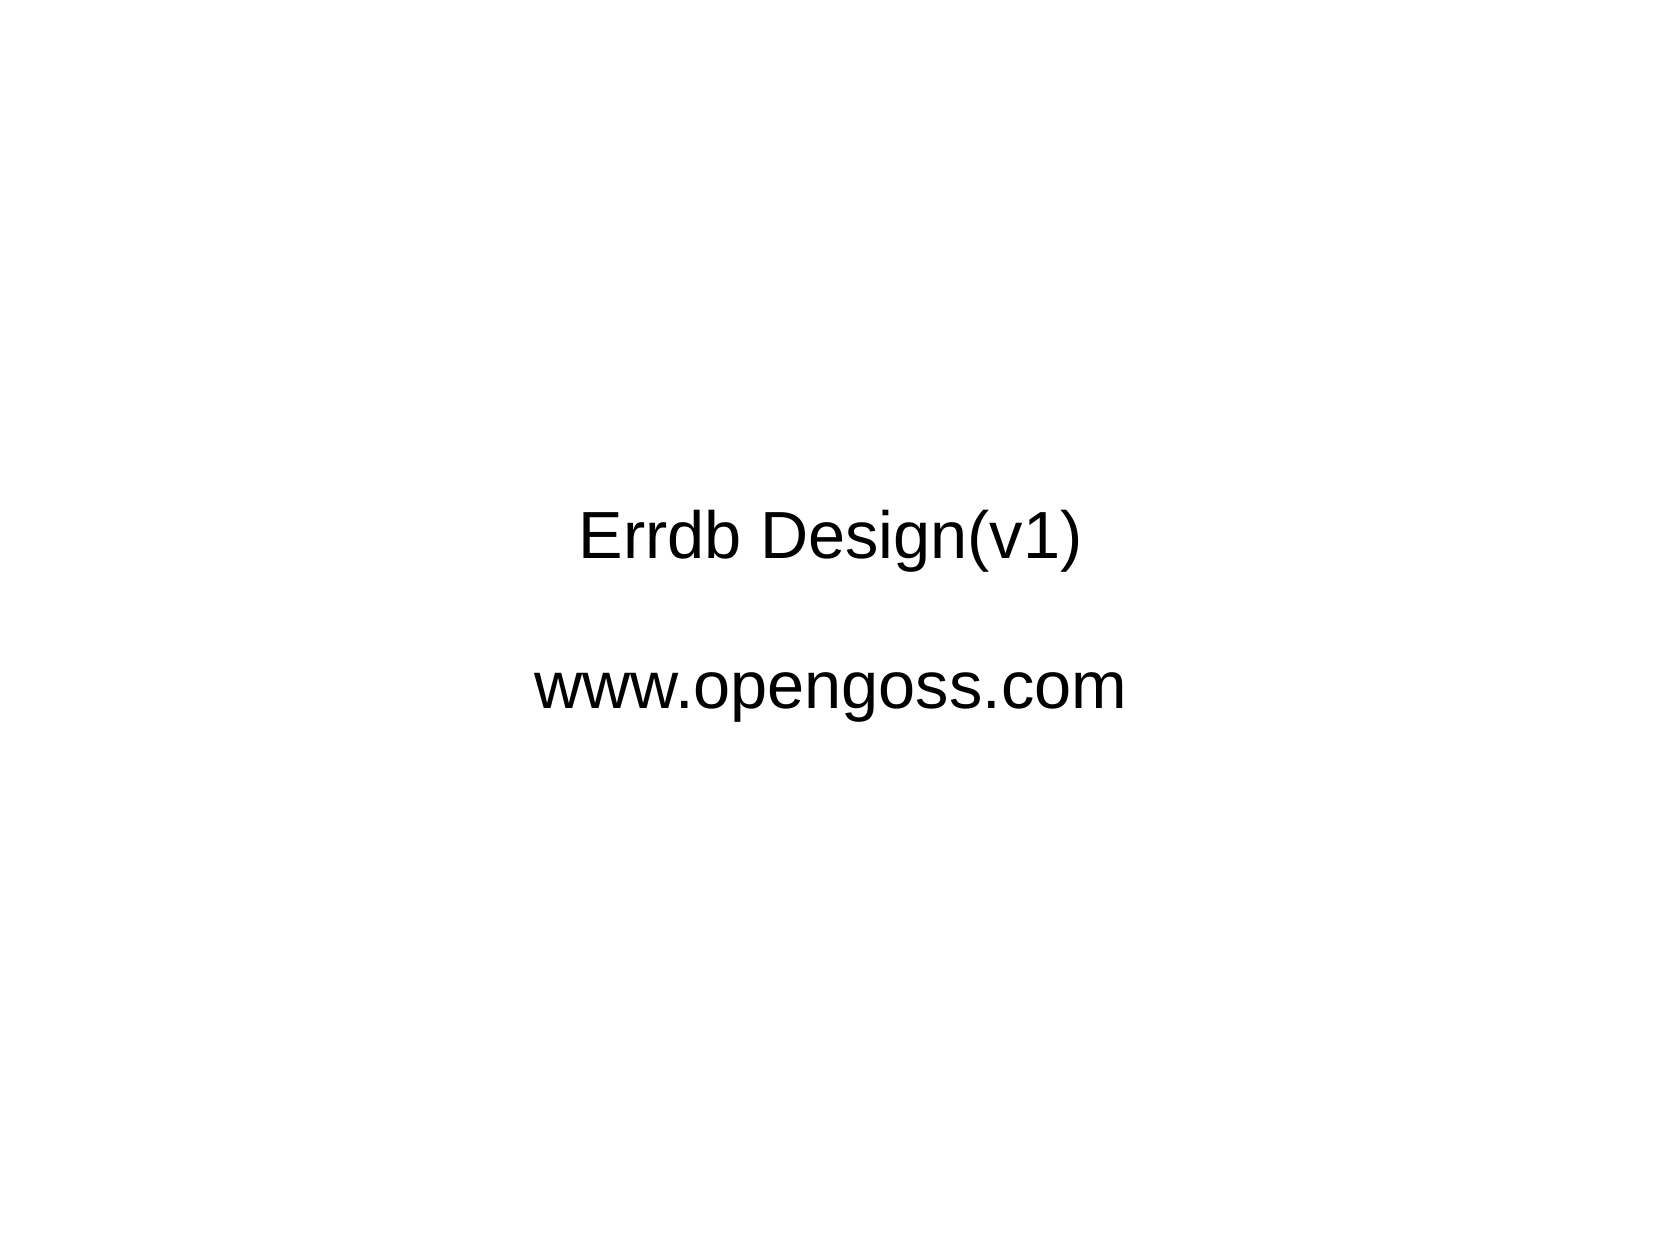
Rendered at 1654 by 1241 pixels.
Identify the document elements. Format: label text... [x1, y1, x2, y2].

subtitle Errdb Design(v1) www.opengoss.com [86, 208, 1576, 1013]
